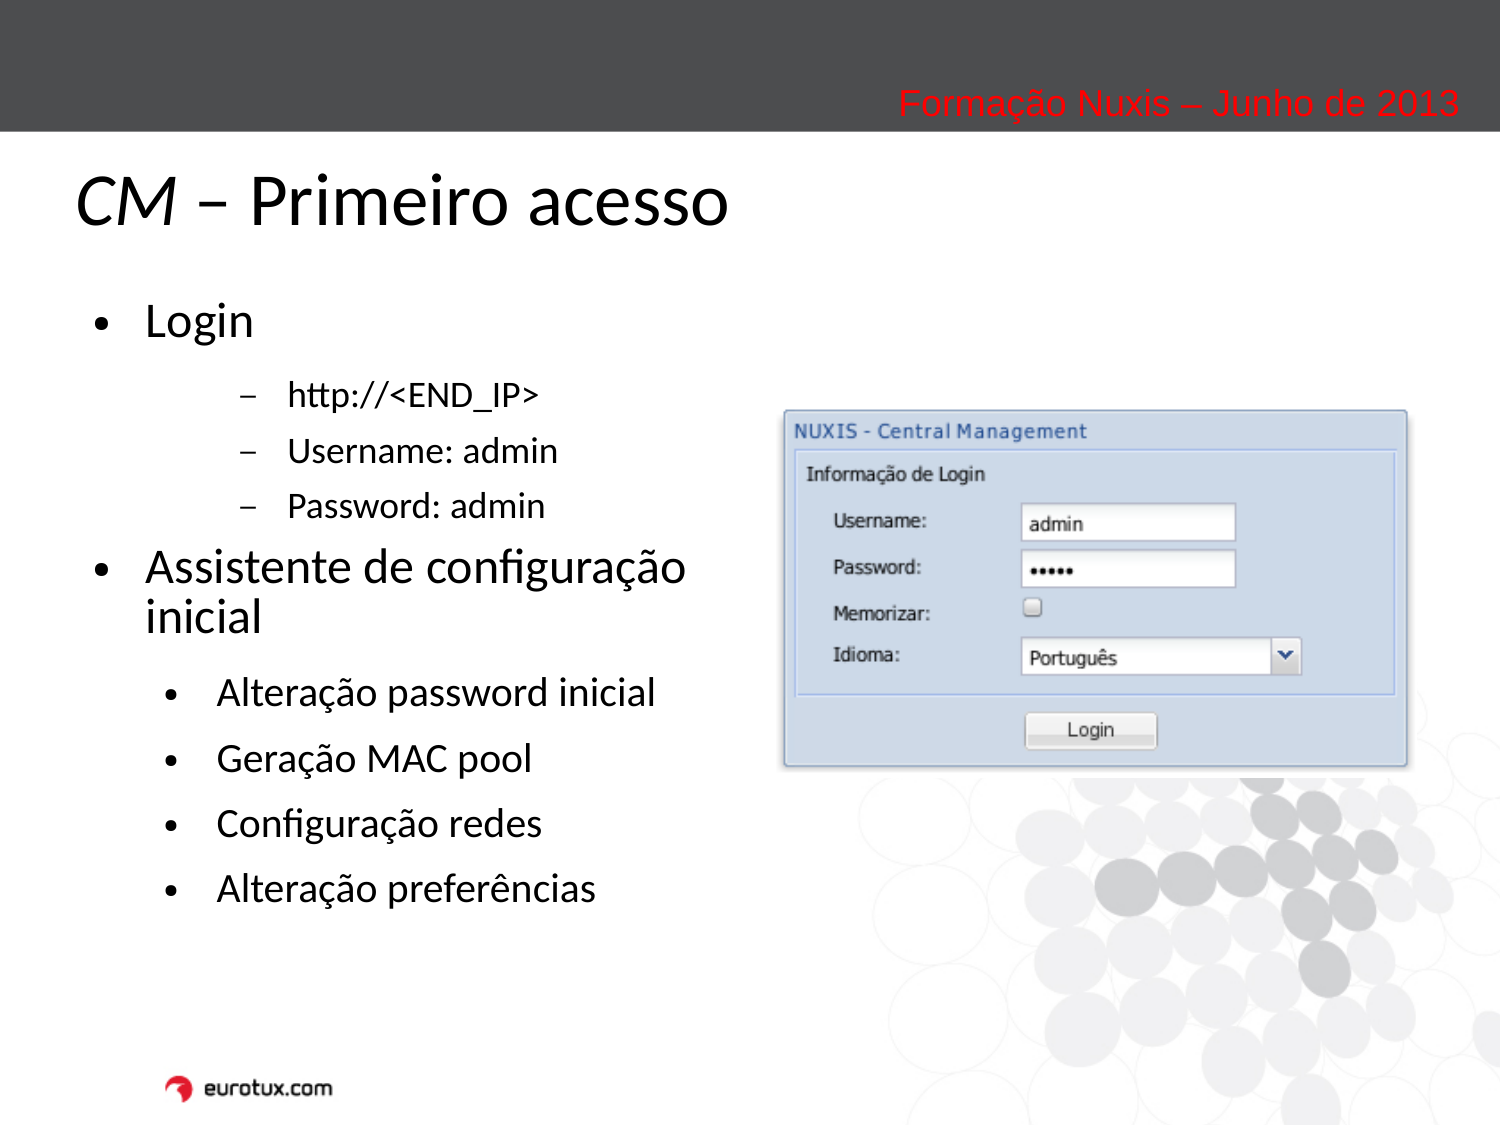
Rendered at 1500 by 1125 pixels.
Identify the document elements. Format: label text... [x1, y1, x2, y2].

list Login http://<END_IP> Username: admin Password: admin Assistente de configuração inicial Alteração password inicial Geração MAC pool Configuração redes Alteração preferências [75, 299, 734, 1043]
picture [0, 0, 1500, 1125]
title CM – Primeiro acesso [75, 112, 1425, 301]
